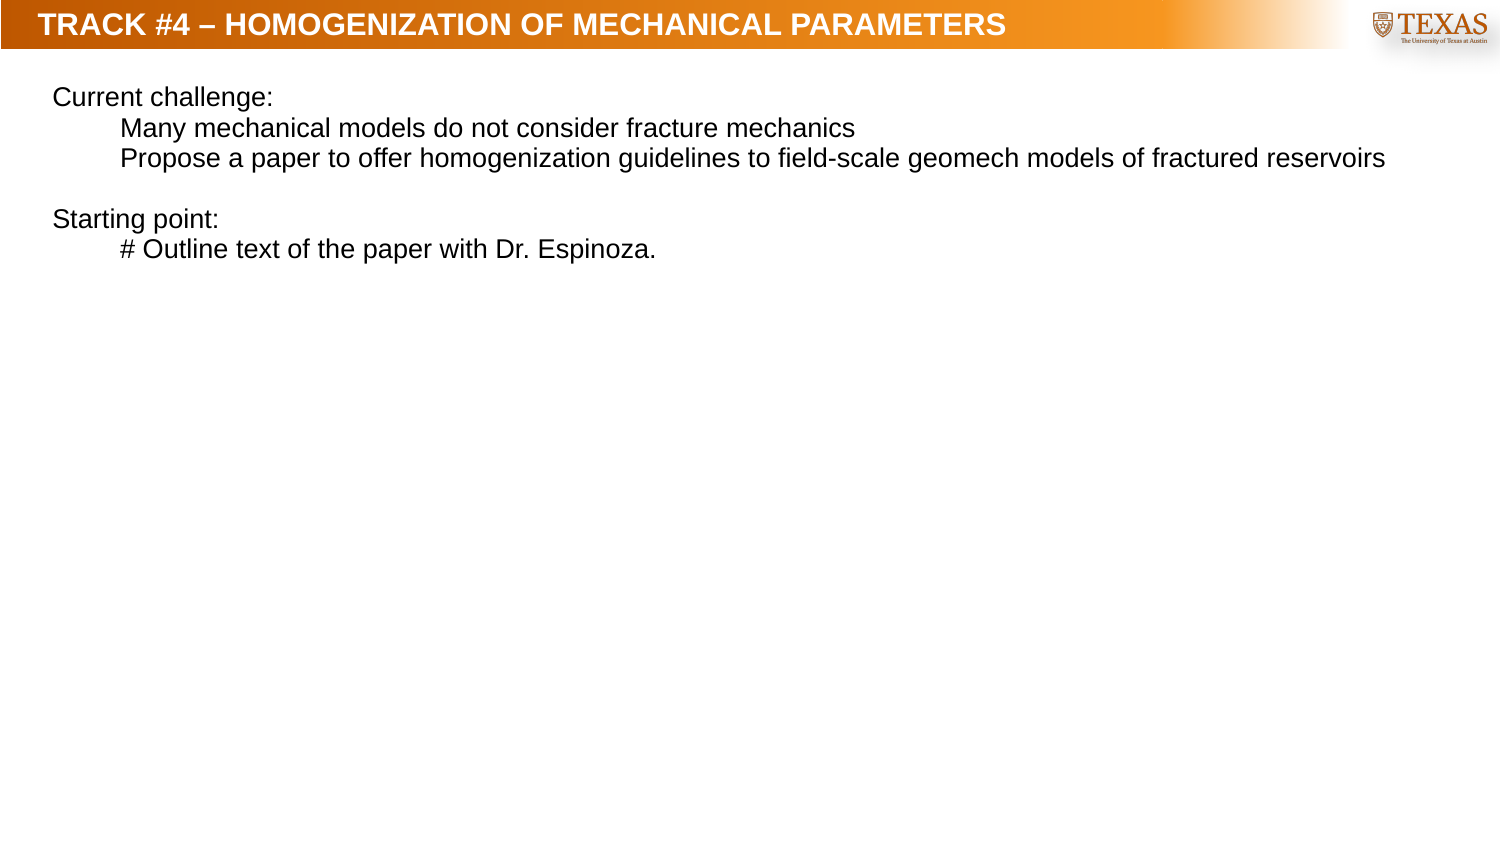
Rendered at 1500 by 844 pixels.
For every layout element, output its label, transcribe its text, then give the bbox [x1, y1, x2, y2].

text_box Current challenge: Many mechanical models do not consider fracture mechanics Propose a paper to offer homogenization guidelines to field-scale geomech models of fractured reservoirs Starting point: # Outline text of the paper with Dr. Espinoza. [37, 75, 1426, 826]
title TRACK #4 – HOMOGENIZATION OF MECHANICAL PARAMETERS [37, 0, 1126, 49]
picture [1348, 0, 1500, 68]
